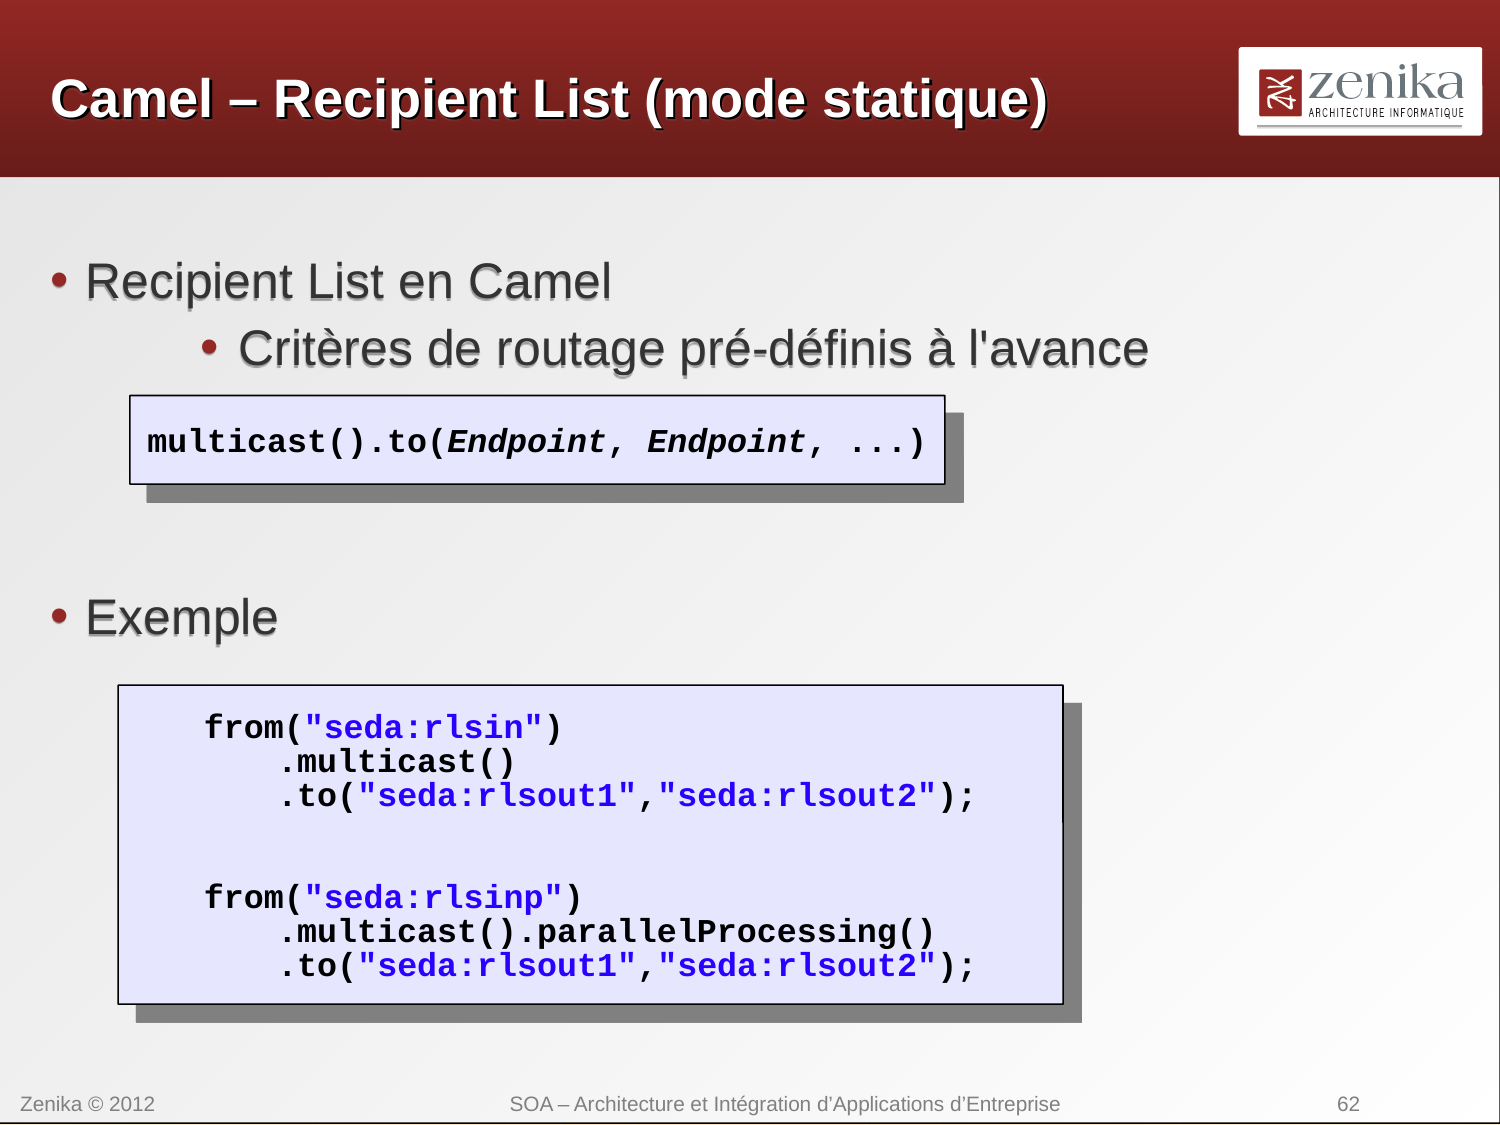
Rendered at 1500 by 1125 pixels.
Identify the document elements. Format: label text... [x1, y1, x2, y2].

subtitle Recipient List en Camel Critères de routage pré-définis à l'avance Exemple [50, 249, 1477, 1064]
text_box from("seda:rlsin") .multicast() .to("seda:rlsout1","seda:rlsout2"); from("seda:rlsinp") .multicast().parallelProcessing() .to("seda:rlsout1","seda:rlsout2"); [118, 685, 1064, 1005]
text_box multicast().to(Endpoint, Endpoint, ...) [129, 395, 945, 485]
title Camel – Recipient List (mode statique) [50, 22, 1206, 172]
